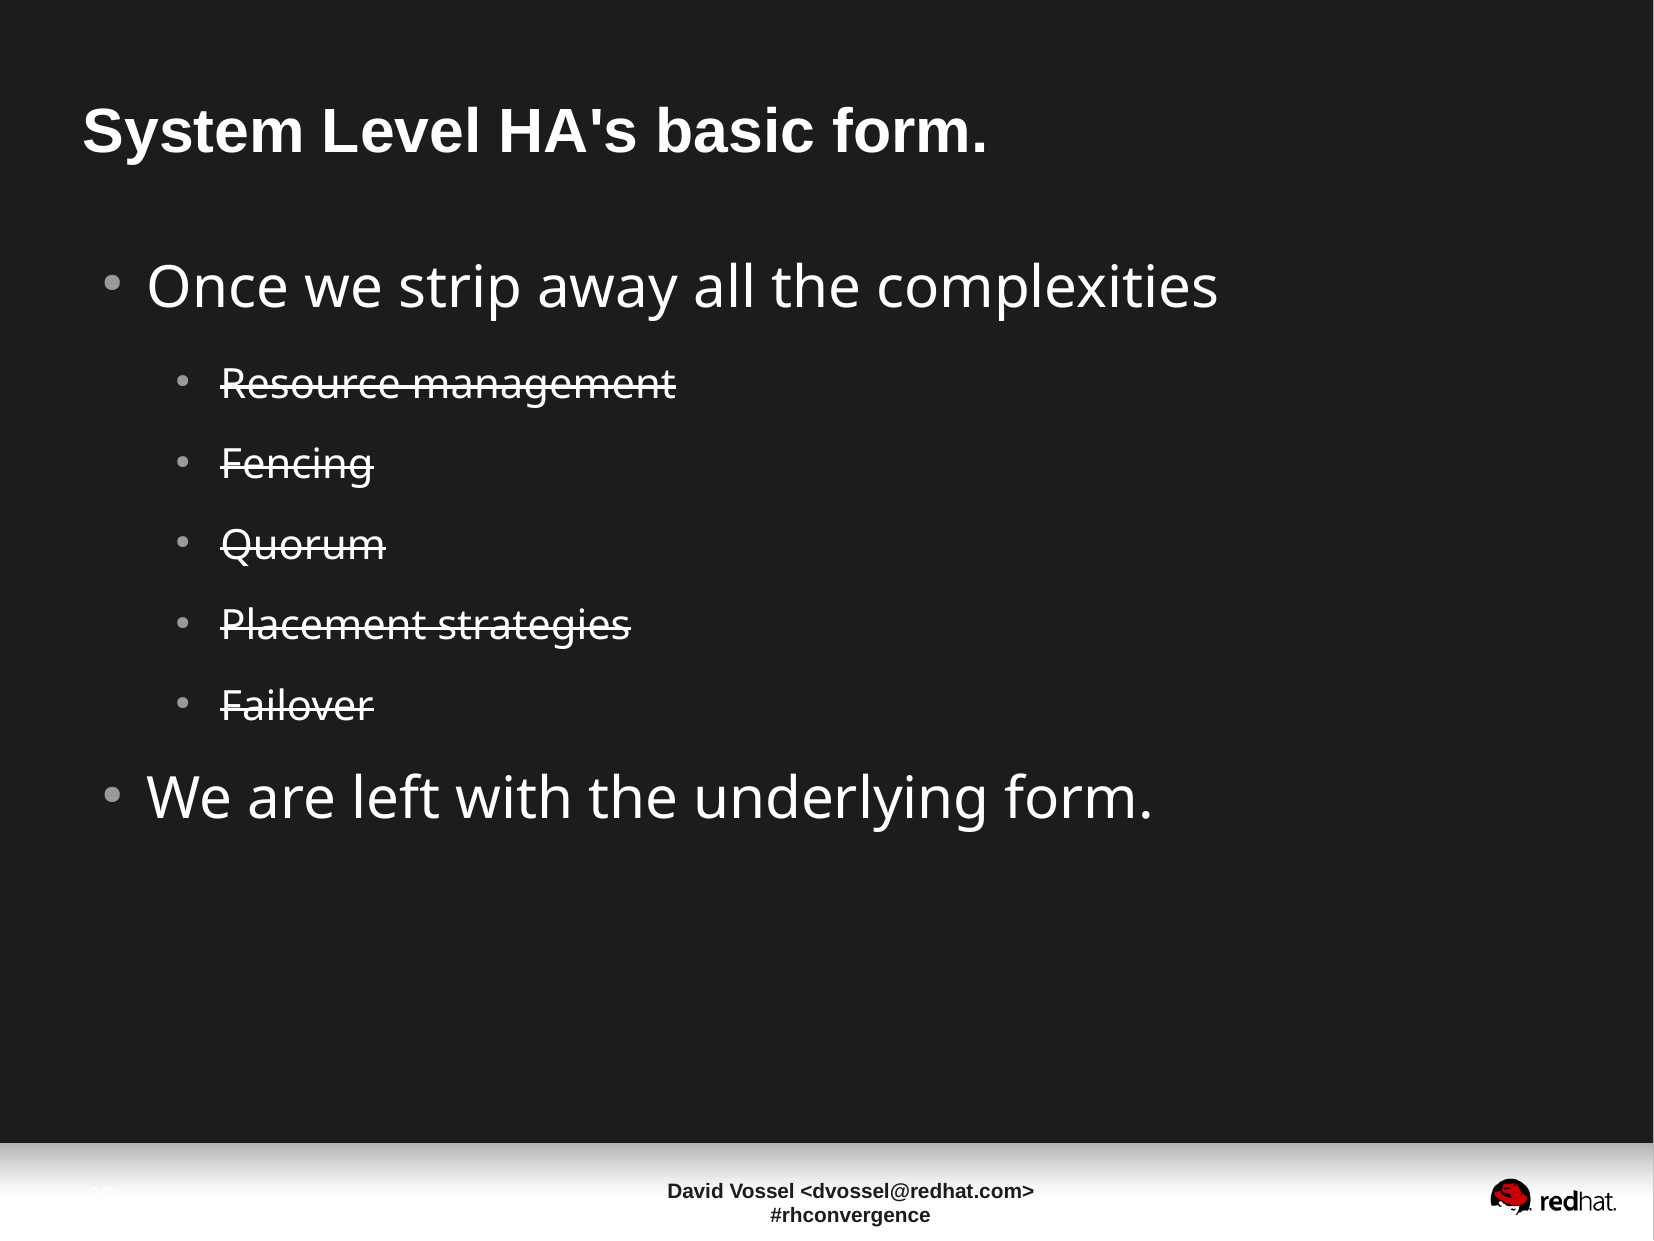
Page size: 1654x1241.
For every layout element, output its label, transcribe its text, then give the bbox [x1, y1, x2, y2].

list Once we strip away all the complexities Resource management Fencing Quorum Placement strategies Failover We are left with the underlying form. [86, 244, 1576, 1039]
title System Level HA's basic form. [82, 37, 1571, 226]
picture [0, 1143, 1654, 1241]
